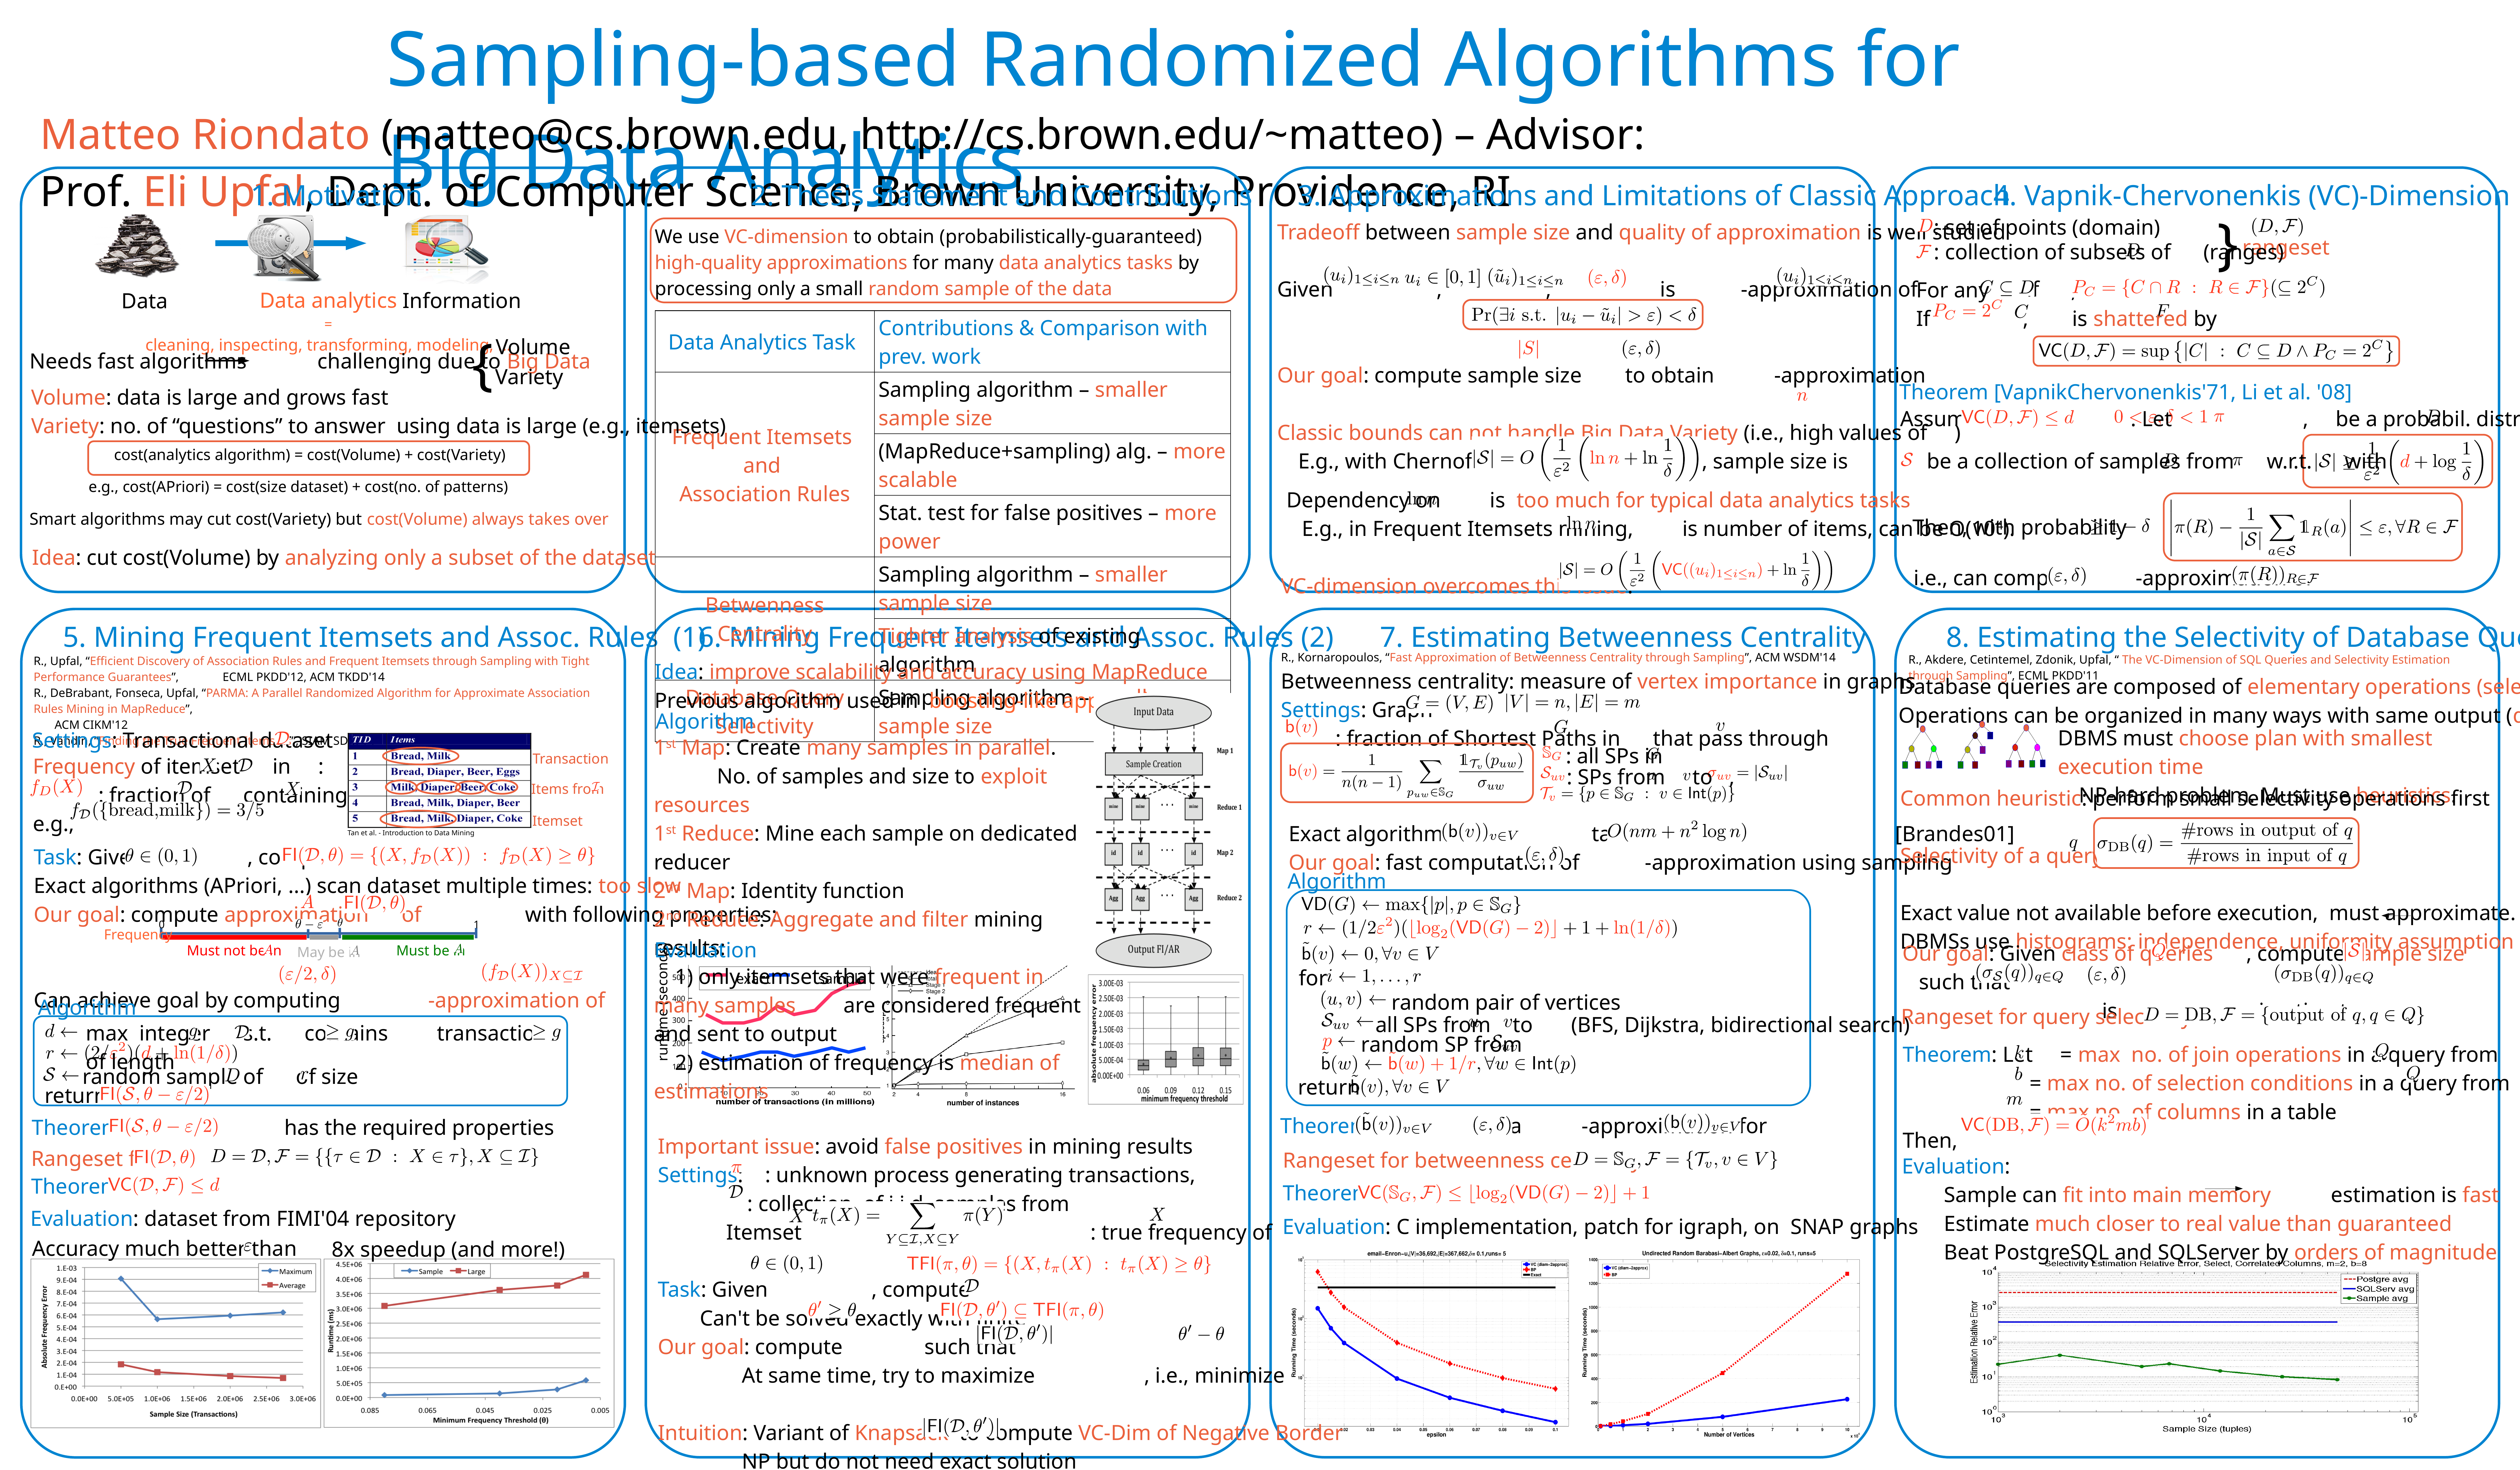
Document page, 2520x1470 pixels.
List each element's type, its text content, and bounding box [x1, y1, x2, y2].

text_box [777, 1008, 782, 1011]
text_box 1 [469, 915, 484, 942]
text_box return [40, 1079, 99, 1104]
text_box [975, 1324, 1054, 1344]
text_box [1320, 990, 1387, 1009]
text_box [337, 918, 343, 927]
table_cell (MapReduce+sampling) alg. – more scalable [875, 434, 1230, 495]
text_box [1288, 752, 1524, 798]
text_box Assume . Let , be a probabil. distrib. on , and [1896, 402, 2484, 430]
table_cell Sampling algorithm – smaller sample size [875, 706, 1094, 741]
text_box [278, 965, 337, 984]
text_box May be in [293, 940, 354, 960]
text_box Evaluation: Sample can fit into main memory estimation is fast Estimate much closer to real value than guaranteed Beat PostgreSQL and SQLServer by orders of magnitude [1898, 1149, 2382, 1248]
text_box [69, 801, 265, 820]
text_box [2155, 304, 2170, 317]
text_box : SPs from to , [1562, 760, 1702, 788]
text_box i.e., can compute -approximation of [1909, 561, 2234, 589]
text_box [2097, 822, 2353, 865]
picture [92, 209, 181, 281]
text_box [2086, 966, 2127, 985]
text_box [300, 895, 314, 908]
text_box Frequency [100, 922, 162, 942]
text_box Must not be in [183, 938, 271, 958]
picture [1292, 1430, 1298, 1438]
text_box 1st Map: Create many samples in parallel. No. of samples and size to exploit resources 1st Reduce: Mine each sample on dedicated reducer 2nd Map: Identity function 2nd Reduce: Aggregate and filter mining results: 1) only itemsets that were frequent in many samples are considered frequent and sent to output 2) estimation of frequency is median of estimations [650, 730, 1088, 926]
text_box [1909, 745, 1914, 752]
text_box 400 [670, 991, 686, 1004]
text_box } [2213, 201, 2236, 269]
text_box [2029, 760, 2035, 767]
text_box Rangeset for betweenness centrality: [1278, 1143, 1578, 1171]
text_box [1567, 516, 1597, 529]
picture [1928, 1259, 2470, 1434]
text_box 2. Thesis Statement and Contributions [746, 173, 1148, 209]
text_box [1572, 1151, 1779, 1170]
text_box [45, 1024, 78, 1037]
text_box Theorem [VapnikChervonenkis'71, Li et al. '08] [1895, 375, 2262, 403]
text_box Theorem: is a -approximation for [1276, 1109, 1673, 1137]
text_box R., Upfal, “Efficient Discovery of Association Rules and Frequent Itemsets through Sampling with Tight Performance Guarantees”, ECML PKDD'12, ACM TKDD'14 R., DeBrabant, Fonseca, Upfal, “PARMA: A Parallel Randomized Algorithm for Approximate Association Rules Mining in MapReduce”, ACM CIKM'12 R., Vandin, “Finding the True Frequent Itemsets”, SIAM SDM'14 [29, 650, 622, 720]
text_box [682, 1031, 688, 1039]
text_box [29, 778, 84, 797]
text_box Theorem: [27, 1169, 191, 1197]
text_box [756, 1064, 761, 1068]
text_box max integer s.t. contains transactions of length [81, 1017, 566, 1048]
text_box [657, 1088, 662, 1090]
text_box [1707, 774, 1709, 781]
text_box [1917, 219, 1930, 232]
text_box [2151, 943, 2166, 960]
text_box [1965, 746, 1970, 753]
text_box [1322, 266, 1399, 286]
table_cell Betwenness Centrality [655, 557, 874, 655]
text_box [133, 1149, 197, 1168]
text_box Data analytics = cleaning, inspecting, transforming, modeling, ... [141, 283, 440, 344]
table_cell Stat. test for false positives – more power [875, 496, 1230, 557]
text_box [713, 1060, 723, 1069]
text_box For any , let If , is shattered by [1912, 273, 2153, 325]
table_header Data Analytics Task [655, 311, 874, 372]
text_box Tradeoff between sample size and quality of approximation is well studied Given , , is -approximation of if Our goal: compute sample size to obtain -approximation Classic bounds can not handle Big Data Variety (i.e., high values of ) E.g., with Chernoff bound + Union bound, sample size is [1273, 215, 1870, 431]
text_box Rangeset for : [27, 1141, 213, 1169]
text_box [1303, 917, 1679, 938]
text_box [2024, 724, 2029, 731]
text_box Algorithm [651, 704, 739, 732]
text_box [940, 1301, 1105, 1320]
text_box [1517, 340, 1540, 359]
text_box [788, 1209, 806, 1222]
text_box [234, 1025, 249, 1038]
text_box [125, 847, 199, 866]
text_box Evaluation [650, 933, 741, 961]
text_box Idea: cut cost(Volume) by analyzing only a subset of the dataset [28, 540, 527, 568]
text_box [2313, 440, 2487, 485]
text_box [453, 944, 463, 953]
text_box [1979, 721, 1985, 728]
text_box Theorem: Let = max no. of join operations in a query from = max no. of selection conditions in a query from = max no. of columns in a table Then, [1898, 1037, 2408, 1136]
text_box DBMS must choose plan with smallest execution time NP-hard problem. Must use heuristics. [2054, 721, 2491, 773]
text_box Task: Given , compute Exact algorithms (APriori, ...) scan dataset multiple times: too slow Our goal: compute approximation of with following properties: Can achieve goal by computing -approximation of [29, 840, 619, 986]
text_box [325, 1025, 355, 1041]
text_box [1471, 306, 1697, 325]
text_box Our goal: Given class of queries , compute sample size such that is -approximation to [1898, 936, 2495, 988]
text_box [274, 731, 290, 745]
text_box [812, 1201, 1004, 1246]
text_box Database queries are composed of elementary operations (selection, joins,...) Operations can be organized in many ways with same output (query plans) [1894, 669, 2499, 721]
text_box [224, 1068, 241, 1081]
text_box Matteo Riondato (matteo@cs.brown.edu, http://cs.brown.edu/~matteo) – Advisor: Prof. Eli Upfal, Dept. of Computer Science, Brown University, Providence, RI [36, 102, 2484, 153]
text_box 7. Estimating Betweenness Centrality [1376, 615, 1769, 647]
text_box [848, 977, 852, 983]
text_box [759, 1003, 766, 1011]
picture [1094, 693, 1243, 970]
text_box Common heuristic: perform small selectivity operations first Selectivity of a query : Exact value not available before execution, must approximate. DBMSs use histograms: independence, uniformity assumption not true [1896, 781, 2483, 951]
text_box [1621, 340, 1662, 359]
text_box random sample of of size [78, 1059, 300, 1087]
text_box [210, 1148, 540, 1167]
text_box Then, with probability , [1908, 510, 2162, 538]
text_box [702, 1060, 707, 1063]
text_box [1472, 1116, 1513, 1135]
picture [1088, 974, 1243, 1105]
table_cell Tighter analysis of existing algorithm [875, 619, 1230, 680]
text_box [1540, 786, 1736, 802]
text_box Smart algorithms may cut cost(Variety) but cost(Volume) always takes over [29, 507, 618, 535]
text_box [2047, 567, 2088, 586]
text_box [750, 1255, 824, 1274]
text_box [343, 894, 407, 913]
text_box [2040, 760, 2045, 767]
text_box R., Kornaropoulos, “Fast Approximation of Betweenness Centrality through Sampling”, ACM WSDM'14 [1277, 647, 1869, 664]
text_box Needs fast algorithms challenging due to Big Data [25, 344, 468, 372]
text_box Variety [491, 360, 555, 380]
text_box [808, 1301, 857, 1319]
text_box [2342, 942, 2366, 961]
text_box [1540, 766, 1562, 781]
text_box 5. Mining Frequent Itemsets and Assoc. Rules (1) [59, 615, 572, 650]
text_box [964, 1279, 979, 1292]
text_box Theorem: has the required properties [28, 1110, 440, 1138]
text_box Idea: improve scalability and accuracy using MapReduce Previous algorithm used in boosting-like approach [650, 655, 1091, 706]
text_box Algorithm [34, 990, 121, 1018]
text_box [1149, 1208, 1166, 1221]
table_cell Sampling algorithm – smaller sample size [875, 557, 1230, 618]
text_box [480, 963, 583, 983]
text_box [591, 782, 600, 791]
text_box Settings: Transactional dataset [28, 723, 275, 751]
text_box [1975, 963, 2064, 983]
text_box 3. Approximations and Limitations of Classic Approach [1294, 173, 1861, 209]
text_box We use VC-dimension to obtain (probabilistically-guaranteed) high-quality approximations for many data analytics tasks by processing only a small random sample of the data [655, 223, 1235, 302]
text_box [2006, 760, 2012, 767]
table_header Contributions & Comparison with prev. work [875, 311, 1230, 372]
text_box [1352, 1075, 1450, 1097]
text_box [853, 1060, 859, 1063]
text_box [732, 1060, 735, 1069]
text_box [2012, 744, 2018, 751]
text_box [702, 960, 887, 1069]
text_box [1301, 942, 1440, 964]
text_box Important issue: avoid false positives in mining results Settings: : unknown process generating transactions, : collection of i.i.d. samples from Itemset , : true frequency of Task: Given , compute Can't be solved exactly with finite Our goal: compute such that At same time, try to maximize , i.e., minimize Intuition: Variant of Knapsack to compute VC-Dim of Negative Border NP but do not need exact solution Results: Much more power (larger ) w.r.t. traditional methods [654, 1129, 1243, 1440]
text_box [1958, 761, 1963, 769]
text_box [1493, 1042, 1499, 1050]
table_cell Frequent Itemsets and Association Rules [655, 372, 874, 557]
text_box [1524, 846, 1565, 865]
text_box 200 [670, 1036, 686, 1049]
text_box [2374, 1043, 2390, 1060]
text_box be a collection of samples from w.r.t. with [1895, 444, 2296, 472]
text_box [1915, 761, 1921, 769]
text_box [281, 847, 596, 866]
text_box [99, 1086, 210, 1104]
picture [657, 1090, 663, 1092]
picture [700, 1031, 702, 1034]
text_box [300, 1071, 309, 1080]
text_box [676, 1007, 682, 1011]
text_box [1961, 1113, 2148, 1135]
text_box [188, 1028, 198, 1040]
text_box [1357, 1184, 1651, 1203]
text_box 500 [682, 970, 686, 983]
text_box [284, 782, 301, 795]
picture [471, 832, 473, 835]
text_box [737, 1060, 742, 1069]
text_box Algorithm [1284, 864, 1371, 892]
text_box 200 [682, 1036, 686, 1040]
text_box [702, 1054, 718, 1069]
text_box : set of points (domain) [1930, 210, 2118, 235]
text_box [177, 781, 193, 794]
text_box Information [398, 283, 501, 311]
text_box [1607, 820, 1748, 842]
text_box for [1294, 961, 1326, 989]
picture [1313, 1430, 1319, 1438]
text_box [781, 1060, 787, 1068]
text_box [1487, 268, 1564, 287]
text_box rangeset [2238, 230, 2315, 258]
text_box [1542, 746, 1562, 760]
text_box [2069, 839, 2078, 851]
text_box [169, 935, 307, 940]
text_box [1471, 436, 1702, 481]
text_box [1404, 269, 1482, 288]
text_box [45, 1042, 239, 1063]
text_box [1652, 747, 1660, 753]
text_box [1285, 718, 1319, 737]
text_box Theorem: [1278, 1176, 1365, 1204]
text_box Volume: data is large and grows fast Variety: no. of “questions” to answer using data is large (e.g., itemsets) [27, 380, 589, 431]
text_box [906, 1255, 1212, 1274]
text_box [1558, 551, 1836, 590]
text_box [310, 935, 338, 940]
text_box [1902, 761, 1908, 769]
text_box [532, 1025, 561, 1041]
text_box [667, 964, 688, 1036]
text_box rangeset [2258, 249, 2264, 253]
text_box [350, 945, 360, 955]
text_box [2006, 1096, 2023, 1105]
text_box 100 [668, 1059, 686, 1072]
text_box [2168, 500, 2459, 556]
text_box Tan et al. - Introduction to Data Mining [343, 826, 453, 838]
text_box [1931, 745, 1936, 752]
text_box [1326, 969, 1422, 985]
text_box [108, 1177, 220, 1196]
text_box : collection of subsets of (ranges) [1930, 235, 2213, 263]
text_box Items from [527, 777, 619, 797]
text_box rangeset [2246, 249, 2252, 258]
text_box [1663, 1114, 1742, 1133]
text_box random pair of vertices [1387, 985, 1575, 1007]
table_cell Database Query Selectivity [739, 706, 874, 730]
text_box [670, 1031, 675, 1036]
text_box [1972, 761, 1978, 769]
table_cell Sampling algorithm – smaller sample size [875, 372, 1230, 433]
text_box [2072, 276, 2326, 298]
picture [688, 1056, 690, 1072]
text_box [1987, 732, 1993, 739]
text_box [702, 1036, 704, 1040]
text_box all SPs from to (BFS, Dijkstra, bidirectional search) [1371, 1007, 1805, 1035]
text_box [108, 1118, 220, 1137]
text_box [2231, 566, 2319, 585]
text_box Exact algorithm for takes time [Brandes01] Our goal: fast computation of -approximation using sampling [1284, 816, 1854, 868]
text_box Evaluation: C implementation, patch for igraph, on SNAP graphs [1278, 1210, 1788, 1238]
text_box [1961, 409, 2074, 428]
text_box exact sample [699, 967, 832, 986]
text_box [1322, 1036, 1356, 1050]
text_box [728, 1185, 744, 1198]
text_box Dependency on is too much for typical data analytics tasks E.g., in Frequent Itemsets mining, is number of items, can be O(104). VC-dimension overcomes this issue: [1277, 483, 1865, 582]
text_box [1716, 722, 1726, 731]
picture [342, 733, 540, 836]
text_box [243, 1242, 252, 1251]
text_box R., Akdere, Cetintemel, Zdonik, Upfal, “ The VC-Dimension of SQL Queries and Selectivity Estimation through Sampling”, ECML PKDD'11 [1904, 649, 2496, 667]
text_box [1441, 823, 1519, 842]
text_box [647, 964, 688, 1090]
text_box [200, 759, 217, 771]
picture [323, 1258, 615, 1428]
text_box [2143, 1006, 2425, 1025]
text_box [1936, 761, 1942, 768]
text_box [921, 1417, 1000, 1437]
text_box [1653, 753, 1659, 759]
text_box [847, 974, 852, 977]
text_box cost(analytics algorithm) = cost(Volume) + cost(Variety) [95, 444, 524, 474]
text_box [2038, 339, 2395, 363]
text_box [794, 1060, 800, 1069]
text_box [169, 935, 170, 938]
text_box [43, 1067, 78, 1079]
text_box [1972, 732, 1978, 739]
text_box [744, 1060, 750, 1069]
table_cell Database Query Selectivity [743, 719, 751, 730]
text_box [2034, 744, 2040, 751]
text_box [1178, 1325, 1225, 1341]
text_box return [1294, 1070, 1352, 1098]
text_box 4. Vapnik-Chervonenkis (VC)-Dimension [1989, 173, 2405, 209]
text_box [1301, 896, 1522, 915]
text_box Rangeset for query selectivity: [1897, 1000, 2140, 1028]
picture [1582, 1251, 1860, 1438]
text_box Must be in [392, 938, 458, 958]
text_box [1920, 725, 1926, 732]
text_box Transaction [540, 746, 620, 767]
text_box 0 [668, 1079, 684, 1092]
picture [688, 970, 690, 986]
text_box [1320, 1052, 1577, 1074]
text_box [1980, 746, 1985, 754]
text_box runtime (seconds) [650, 964, 670, 1066]
picture [240, 212, 328, 284]
text_box Frequency of itemset in : : fraction of containing e.g., [29, 749, 285, 825]
text_box We use VC-dimension to obtain (probabilistically-guaranteed) high-quality approximations for many data analytics tasks by processing only a small random sample of the data [1228, 223, 1238, 303]
text_box [1321, 1013, 1371, 1029]
text_box [2167, 316, 2170, 317]
table_cell Sampling algorithm – smaller sample size [1091, 680, 1230, 697]
text_box [342, 935, 469, 940]
text_box [295, 919, 323, 929]
picture [382, 812, 455, 826]
text_box [1775, 267, 1853, 287]
picture [699, 986, 702, 990]
text_box 500 [670, 970, 680, 983]
text_box [865, 1060, 871, 1068]
text_box [238, 759, 253, 771]
text_box [2019, 760, 2024, 767]
text_box [1405, 694, 1495, 713]
picture [652, 962, 1077, 1114]
text_box e.g., cost(APriori) = cost(size dataset) + cost(no. of patterns) [88, 476, 553, 507]
text_box [1490, 1035, 1518, 1051]
text_box random SP from [1357, 1027, 1490, 1055]
text_box [731, 1164, 743, 1173]
picture [30, 1258, 321, 1428]
text_box [1506, 1042, 1511, 1051]
text_box [812, 1060, 818, 1068]
text_box Betweenness centrality: measure of vertex importance in graphs Settings: Graph : fraction of Shortest Paths in that pass through [1277, 664, 1782, 739]
text_box [724, 1061, 730, 1069]
text_box [1916, 245, 1931, 258]
text_box [1796, 392, 1808, 401]
text_box : all SPs in [1562, 739, 1652, 767]
text_box [263, 944, 273, 954]
text_box [1504, 693, 1641, 712]
text_box 8. Estimating the Selectivity of Database Queries [1942, 615, 2453, 649]
text_box [2014, 1045, 2025, 1059]
text_box [777, 1002, 783, 1006]
text_box [1513, 1042, 1518, 1051]
text_box [1587, 269, 1628, 288]
picture [1326, 1430, 1332, 1433]
text_box 300 [670, 1013, 686, 1026]
text_box Itemset [540, 809, 619, 829]
text_box [1354, 1112, 1433, 1135]
text_box Data [117, 284, 163, 312]
text_box [2406, 1066, 2421, 1083]
text_box Sampling-based Randomized Algorithms for Big Data Analytics [382, 3, 2138, 92]
text_box [2273, 964, 2374, 984]
text_box 0 [155, 915, 169, 957]
text_box Evaluation: dataset from FIMI'04 repository [26, 1201, 372, 1229]
text_box { [468, 322, 491, 380]
text_box [1707, 765, 1788, 781]
picture [401, 212, 489, 284]
text_box 8x speedup (and more!) [328, 1232, 517, 1260]
text_box 1. Motivation [246, 173, 399, 209]
text_box Volume [491, 330, 559, 358]
text_box [670, 1004, 682, 1013]
text_box [1926, 761, 1931, 769]
text_box [2014, 1067, 2022, 1080]
text_box [702, 967, 870, 990]
text_box [2250, 218, 2305, 237]
text_box Accuracy much better than [28, 1231, 243, 1259]
text_box [1553, 720, 1568, 734]
picture [1291, 1251, 1569, 1438]
